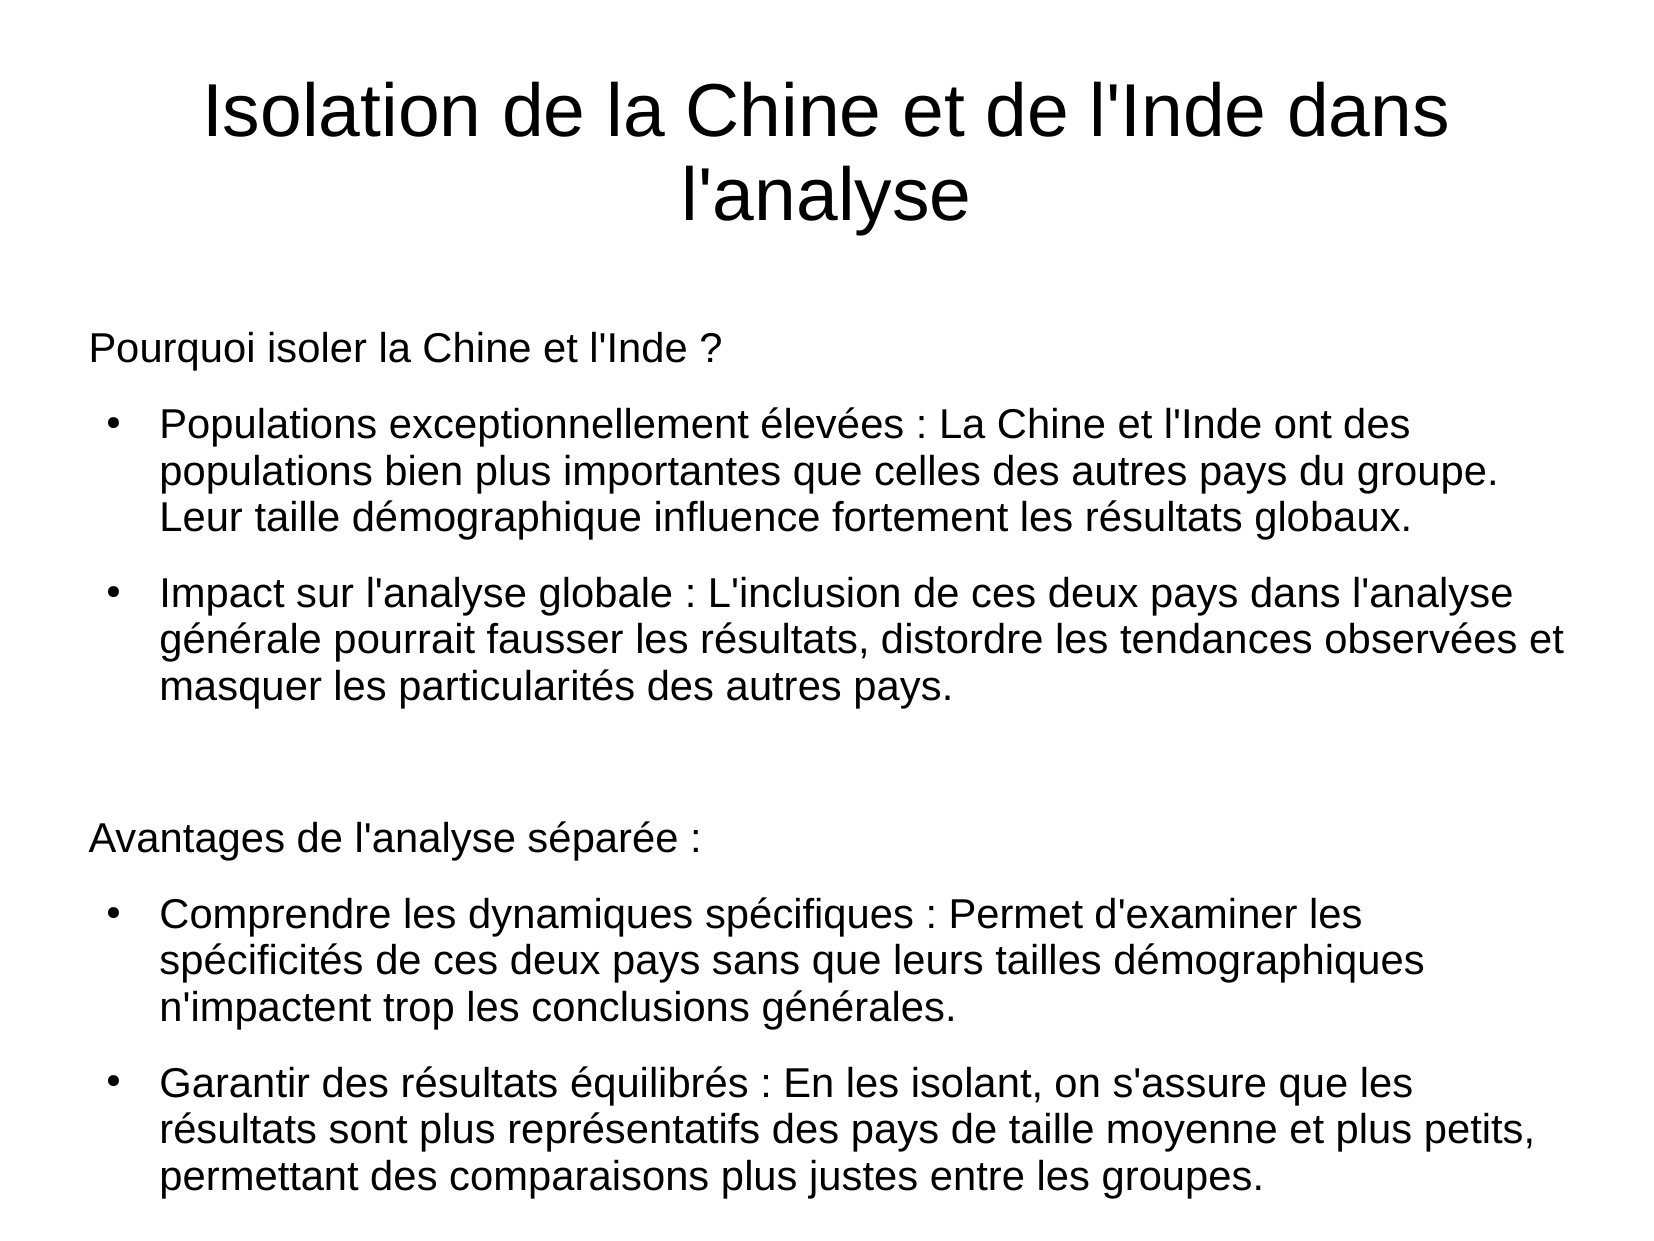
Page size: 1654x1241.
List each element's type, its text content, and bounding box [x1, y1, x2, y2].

title Isolation de la Chine et de l'Inde dans l'analyse [82, 49, 1571, 257]
list Pourquoi isoler la Chine et l'Inde ? Populations exceptionnellement élevées : La Chine et l'Inde ont des populations bien plus importantes que celles des autres pays du groupe. Leur taille démographique influence fortement les résultats globaux. Impact sur l'analyse globale : L'inclusion de ces deux pays dans l'analyse générale pourrait fausser les résultats, distordre les tendances observées et masquer les particularités des autres pays. Avantages de l'analyse séparée : Comprendre les dynamiques spécifiques : Permet d'examiner les spécificités de ces deux pays sans que leurs tailles démographiques n'impactent trop les conclusions générales. Garantir des résultats équilibrés : En les isolant, on s'assure que les résultats sont plus représentatifs des pays de taille moyenne et plus petits, permettant des comparaisons plus justes entre les groupes. [88, 324, 1577, 1204]
